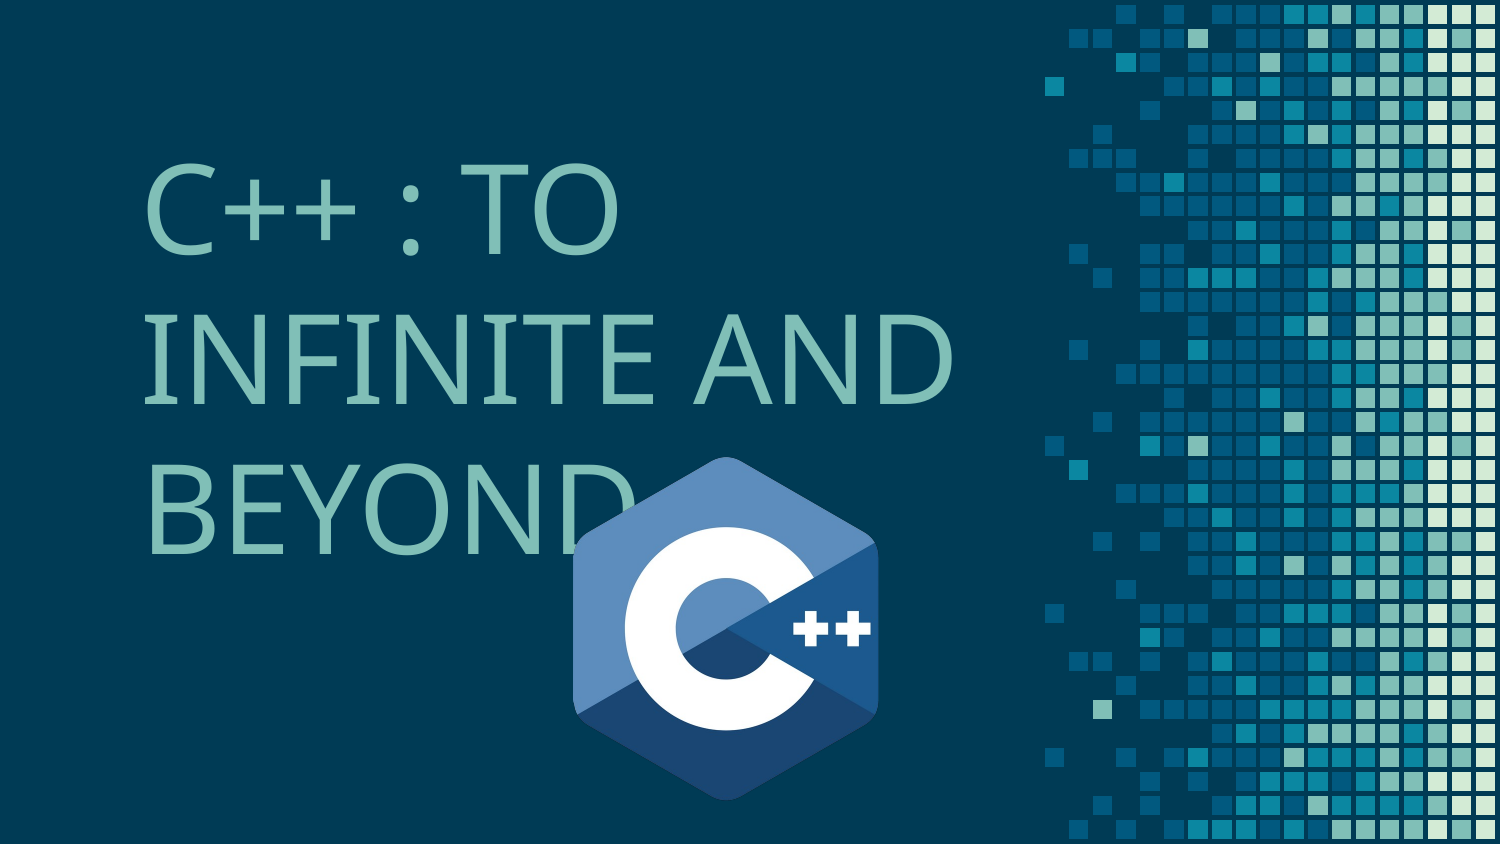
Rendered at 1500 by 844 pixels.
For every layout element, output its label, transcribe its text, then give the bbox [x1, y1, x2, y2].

picture [573, 458, 878, 800]
title C++ : TO INFINITE AND BEYOND [125, 114, 1011, 305]
